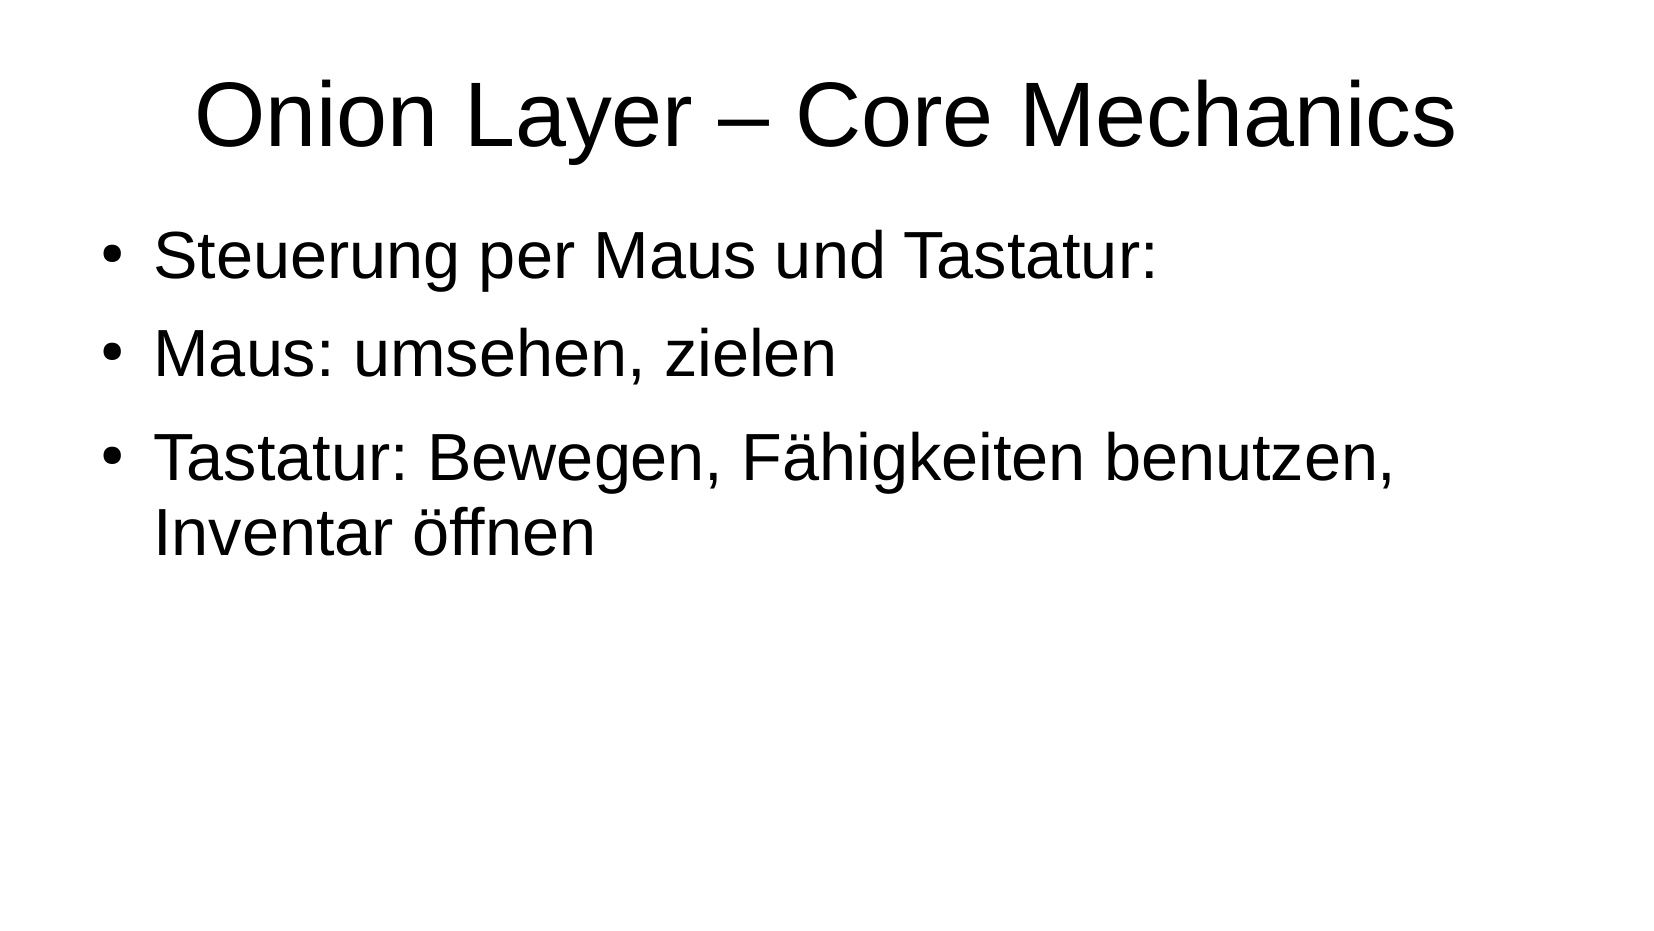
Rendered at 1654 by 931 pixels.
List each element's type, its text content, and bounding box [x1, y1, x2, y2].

title Onion Layer – Core Mechanics [82, 37, 1571, 193]
list Steuerung per Maus und Tastatur: Maus: umsehen, zielen Tastatur: Bewegen, Fähigkeiten benutzen, Inventar öffnen [82, 217, 1571, 758]
